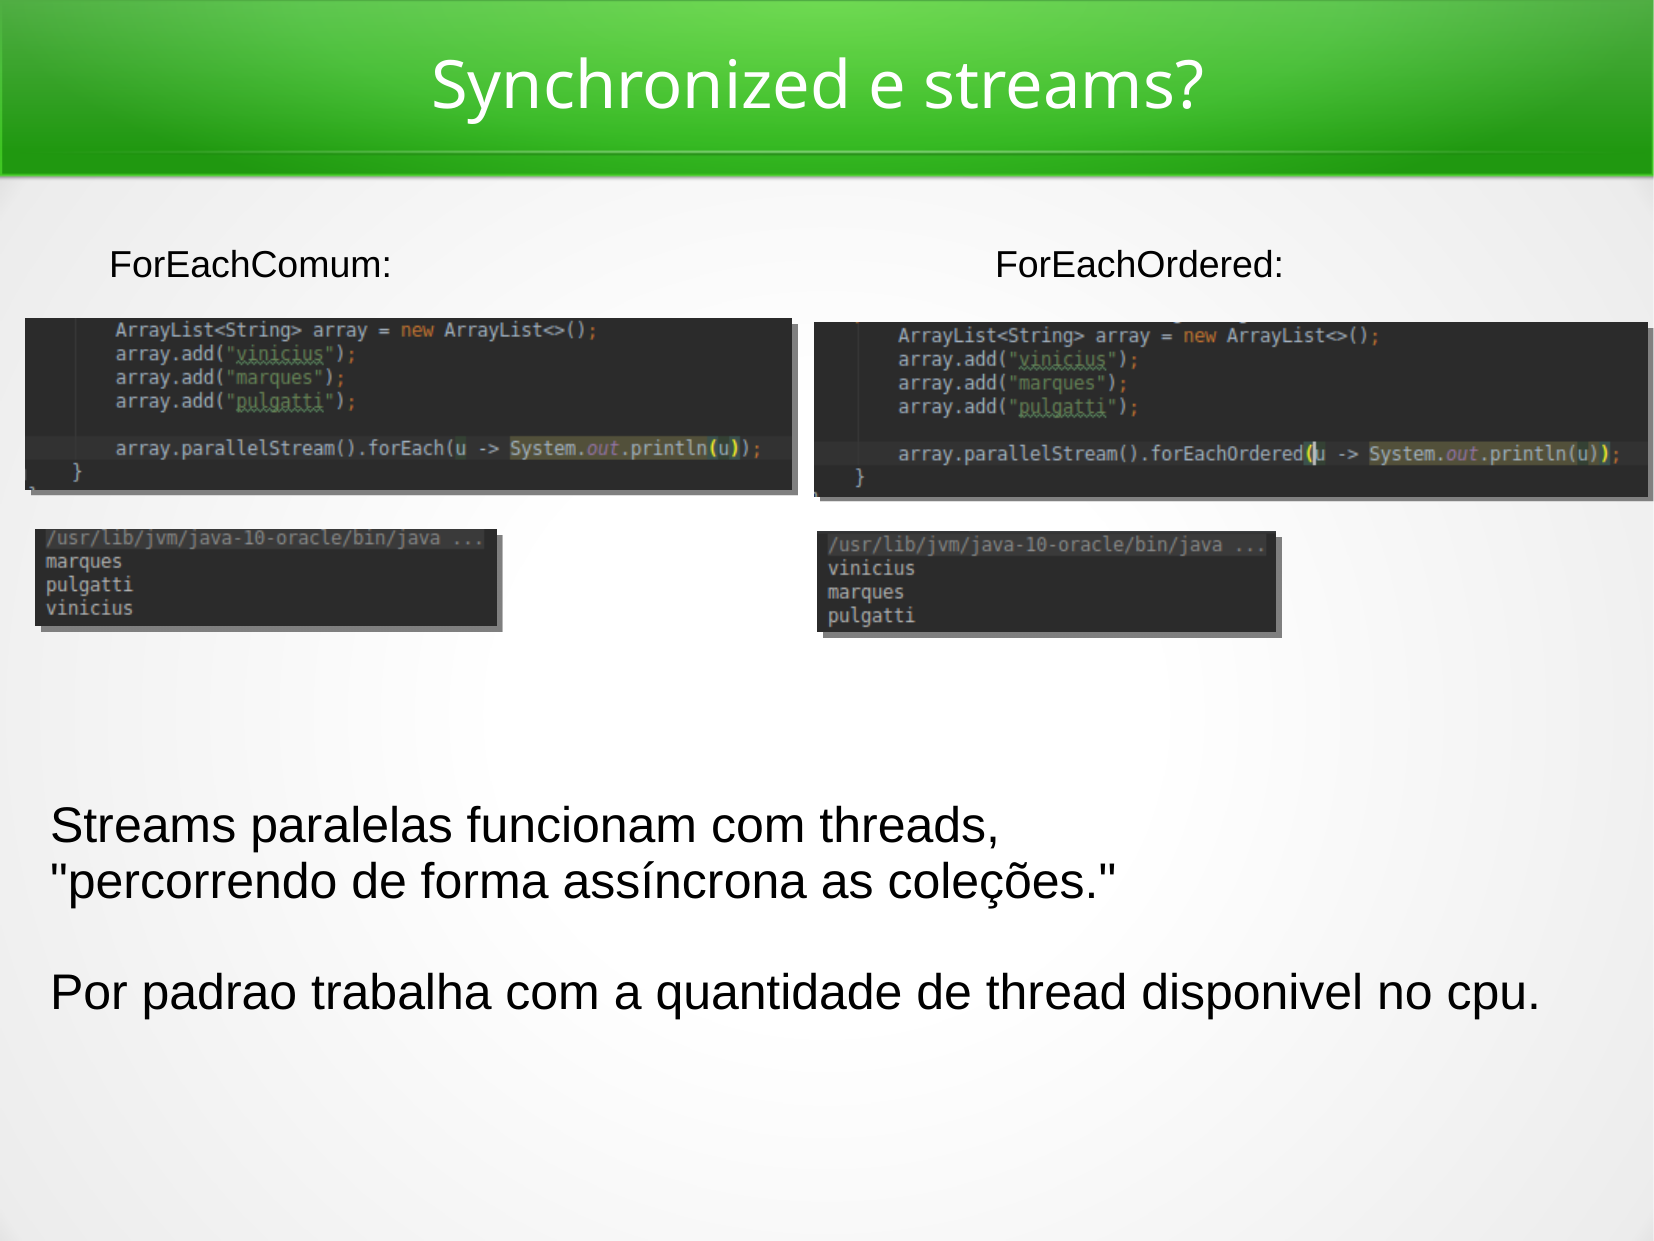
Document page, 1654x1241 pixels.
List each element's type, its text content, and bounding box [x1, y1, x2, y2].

text_box ForEachOrdered: [980, 236, 1300, 294]
text_box ForEachComum: [94, 236, 408, 294]
title Synchronized e streams? [82, 11, 1571, 154]
text_box Streams paralelas funcionam com threads, "percorrendo de forma assíncrona as coleções." Por padrao trabalha com a quantidade de thread disponivel no cpu. [35, 789, 1558, 1028]
picture [0, 0, 1654, 1241]
